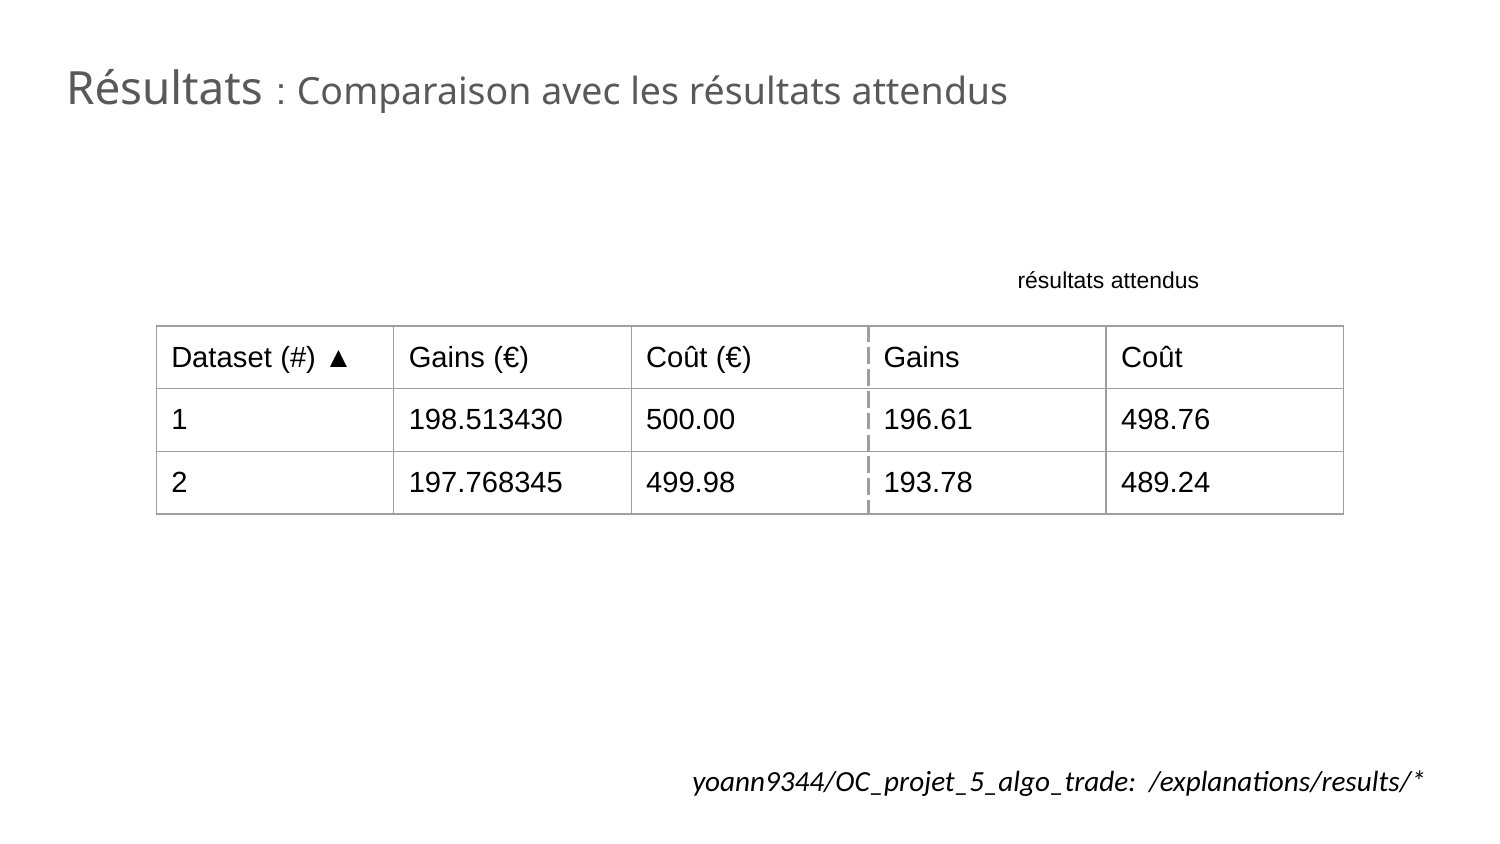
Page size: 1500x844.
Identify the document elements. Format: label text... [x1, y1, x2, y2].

table_cell 196.61 [869, 389, 1105, 451]
table_cell 193.78 [869, 452, 1105, 513]
text_box yoann9344/OC_projet_5_algo_trade: /explanations/results/* [677, 746, 1443, 812]
table_cell 498.76 [1107, 389, 1343, 451]
table_cell 489.24 [1107, 452, 1343, 513]
table_cell 500.00 [632, 389, 869, 451]
table_header Coût (€) [632, 327, 869, 388]
table_header Coût [1107, 327, 1343, 388]
table_cell 197.768345 [394, 452, 631, 513]
text_box résultats attendus [934, 250, 1283, 308]
table_cell 1 [157, 389, 393, 451]
table_header Gains (€) [394, 327, 631, 388]
table_cell 198.513430 [394, 389, 631, 451]
table_cell 2 [157, 452, 393, 513]
list Résultats : Comparaison avec les résultats attendus [51, 35, 1449, 129]
table_cell 499.98 [632, 452, 869, 513]
table_header Dataset (#) ▲ [157, 327, 393, 388]
table_header Gains [869, 327, 1105, 388]
